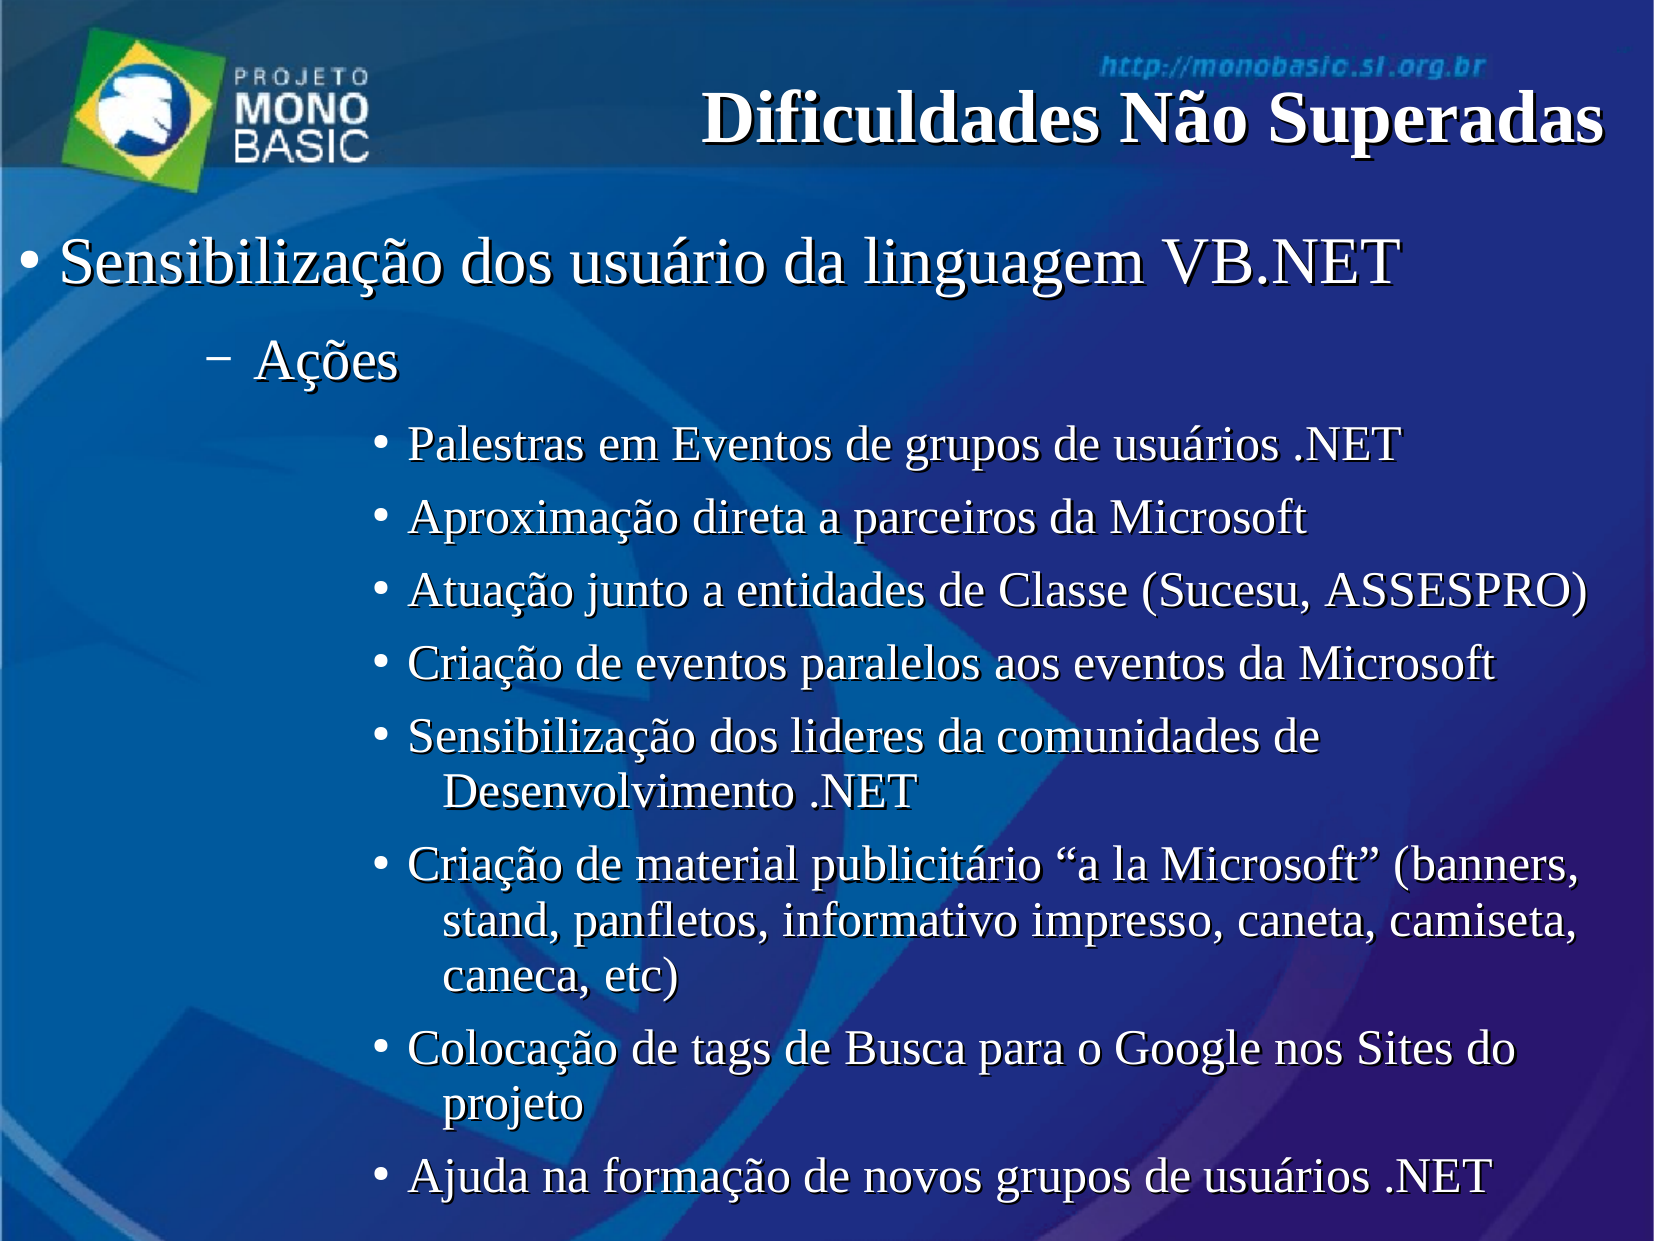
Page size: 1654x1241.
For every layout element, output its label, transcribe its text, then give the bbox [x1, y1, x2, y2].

title Dificuldades Não Superadas [222, 43, 1606, 191]
picture [0, 0, 1654, 1241]
list Sensibilização dos usuário da linguagem VB.NET Ações Palestras em Eventos de grupos de usuários .NET Aproximação direta a parceiros da Microsoft Atuação junto a entidades de Classe (Sucesu, ASSESPRO) Criação de eventos paralelos aos eventos da Microsoft Sensibilização dos lideres da comunidades de Desenvolvimento .NET Criação de material publicitário “a la Microsoft” (banners, stand, panfletos, informativo impresso, caneta, camiseta, caneca, etc) Colocação de tags de Busca para o Google nos Sites do projeto Ajuda na formação de novos grupos de usuários .NET [17, 224, 1621, 1158]
